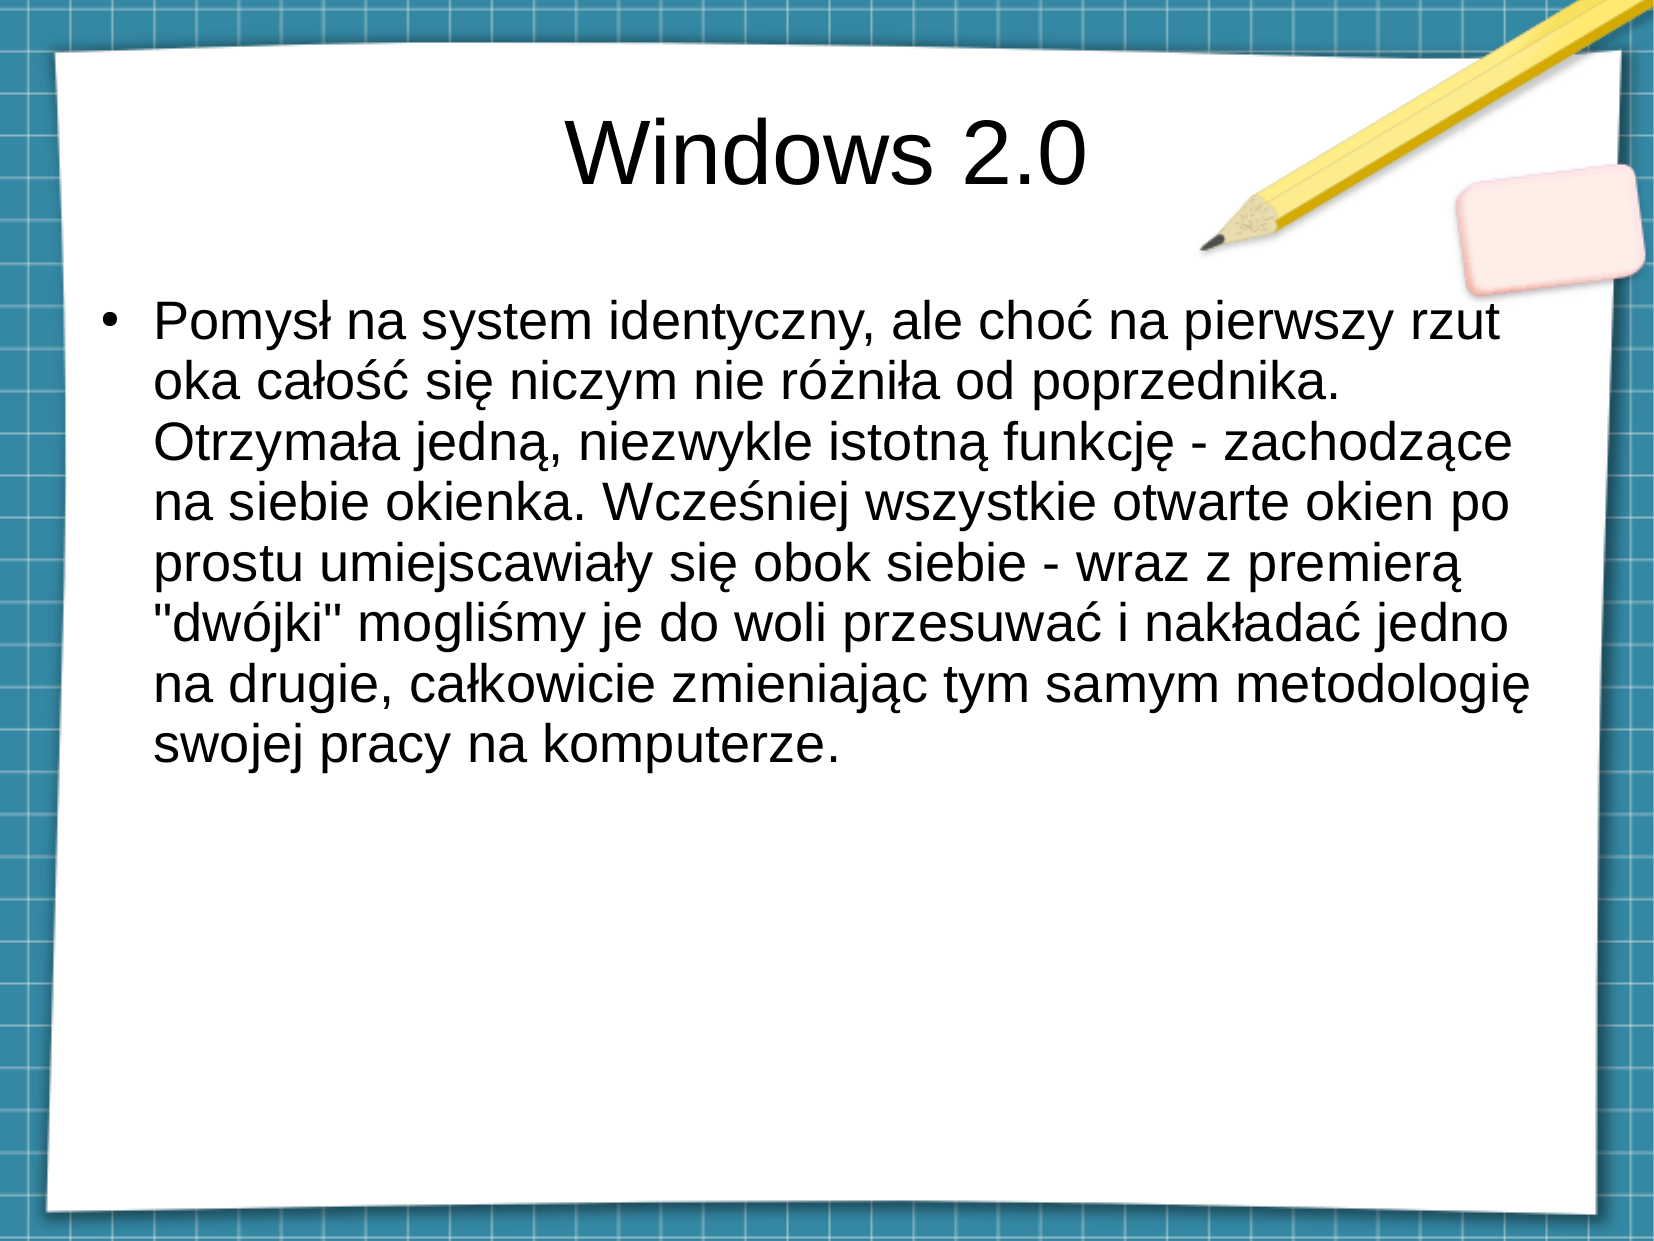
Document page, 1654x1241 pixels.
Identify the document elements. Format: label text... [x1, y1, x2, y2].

picture [0, 0, 1654, 1241]
list Pomysł na system identyczny, ale choć na pierwszy rzut oka całość się niczym nie różniła od poprzednika. Otrzymała jedną, niezwykle istotną funkcję - zachodzące na siebie okienka. Wcześniej wszystkie otwarte okien po prostu umiejscawiały się obok siebie - wraz z premierą "dwójki" mogliśmy je do woli przesuwać i nakładać jedno na drugie, całkowicie zmieniając tym samym metodologię swojej pracy na komputerze. [82, 290, 1571, 1010]
title Windows 2.0 [82, 49, 1571, 257]
